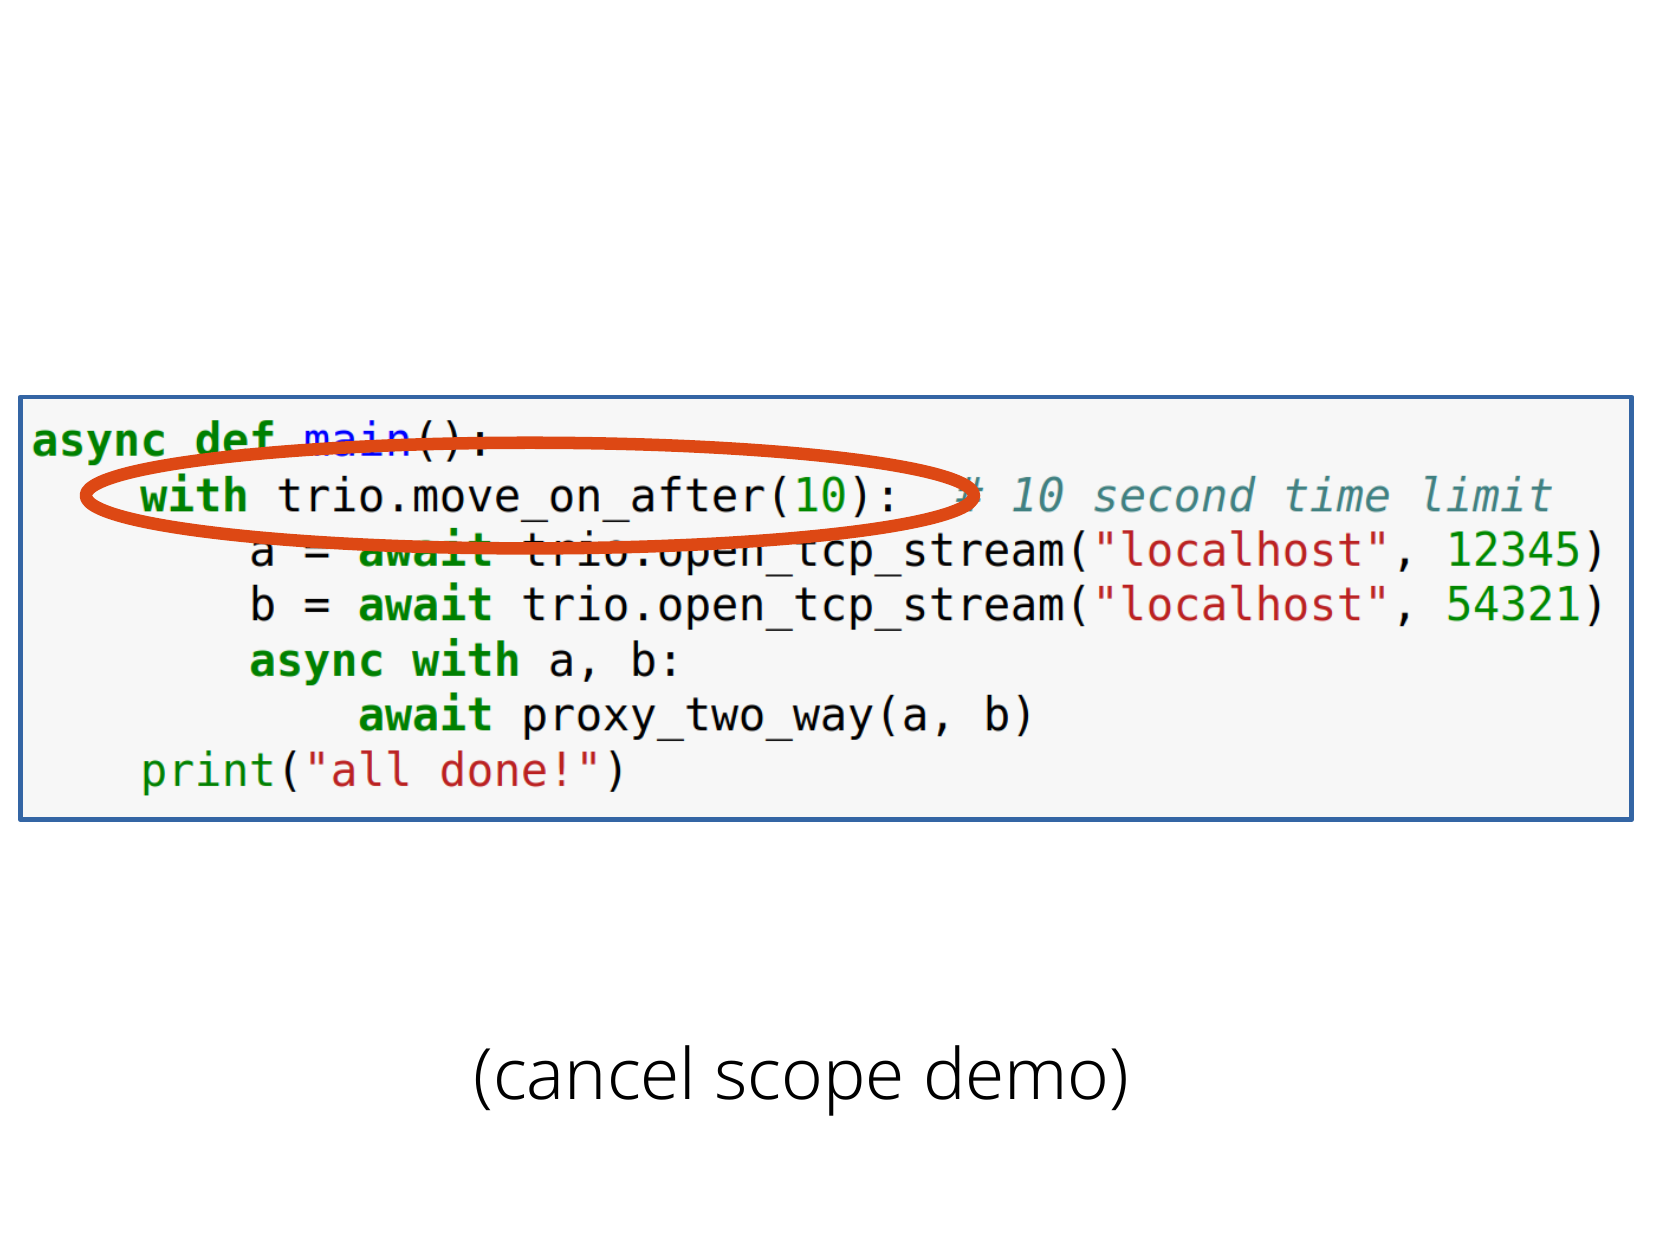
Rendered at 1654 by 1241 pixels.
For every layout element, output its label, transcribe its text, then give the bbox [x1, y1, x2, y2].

text_box (cancel scope demo) [127, 1016, 1477, 1151]
picture [22, 399, 1630, 818]
